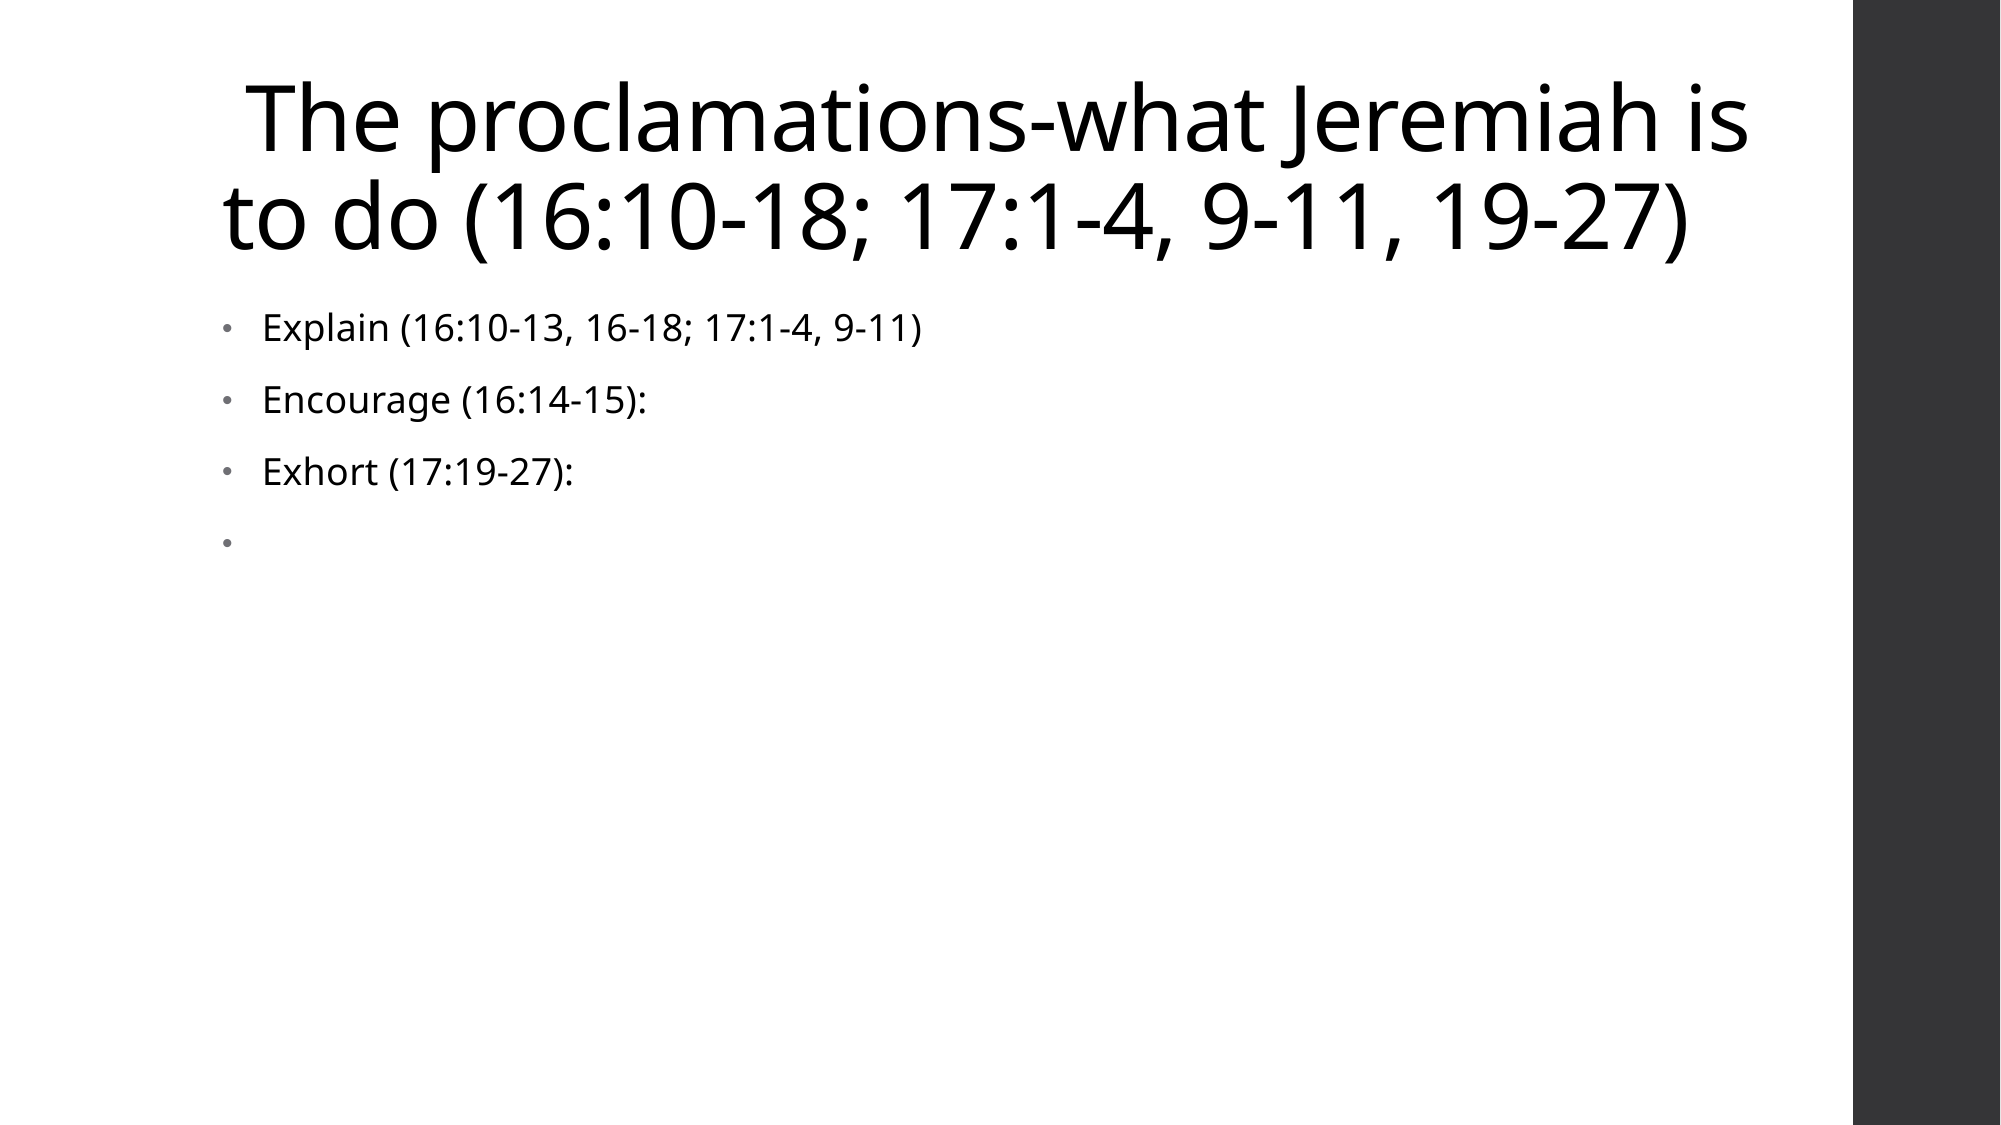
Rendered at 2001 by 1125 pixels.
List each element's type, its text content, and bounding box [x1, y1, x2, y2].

title The proclamations-what Jeremiah is to do (16:10-18; 17:1-4, 9-11, 19-27) [206, 60, 1797, 278]
list Explain (16:10-13, 16-18; 17:1-4, 9-11) Encourage (16:14-15): Exhort (17:19-27): [206, 299, 1617, 1014]
